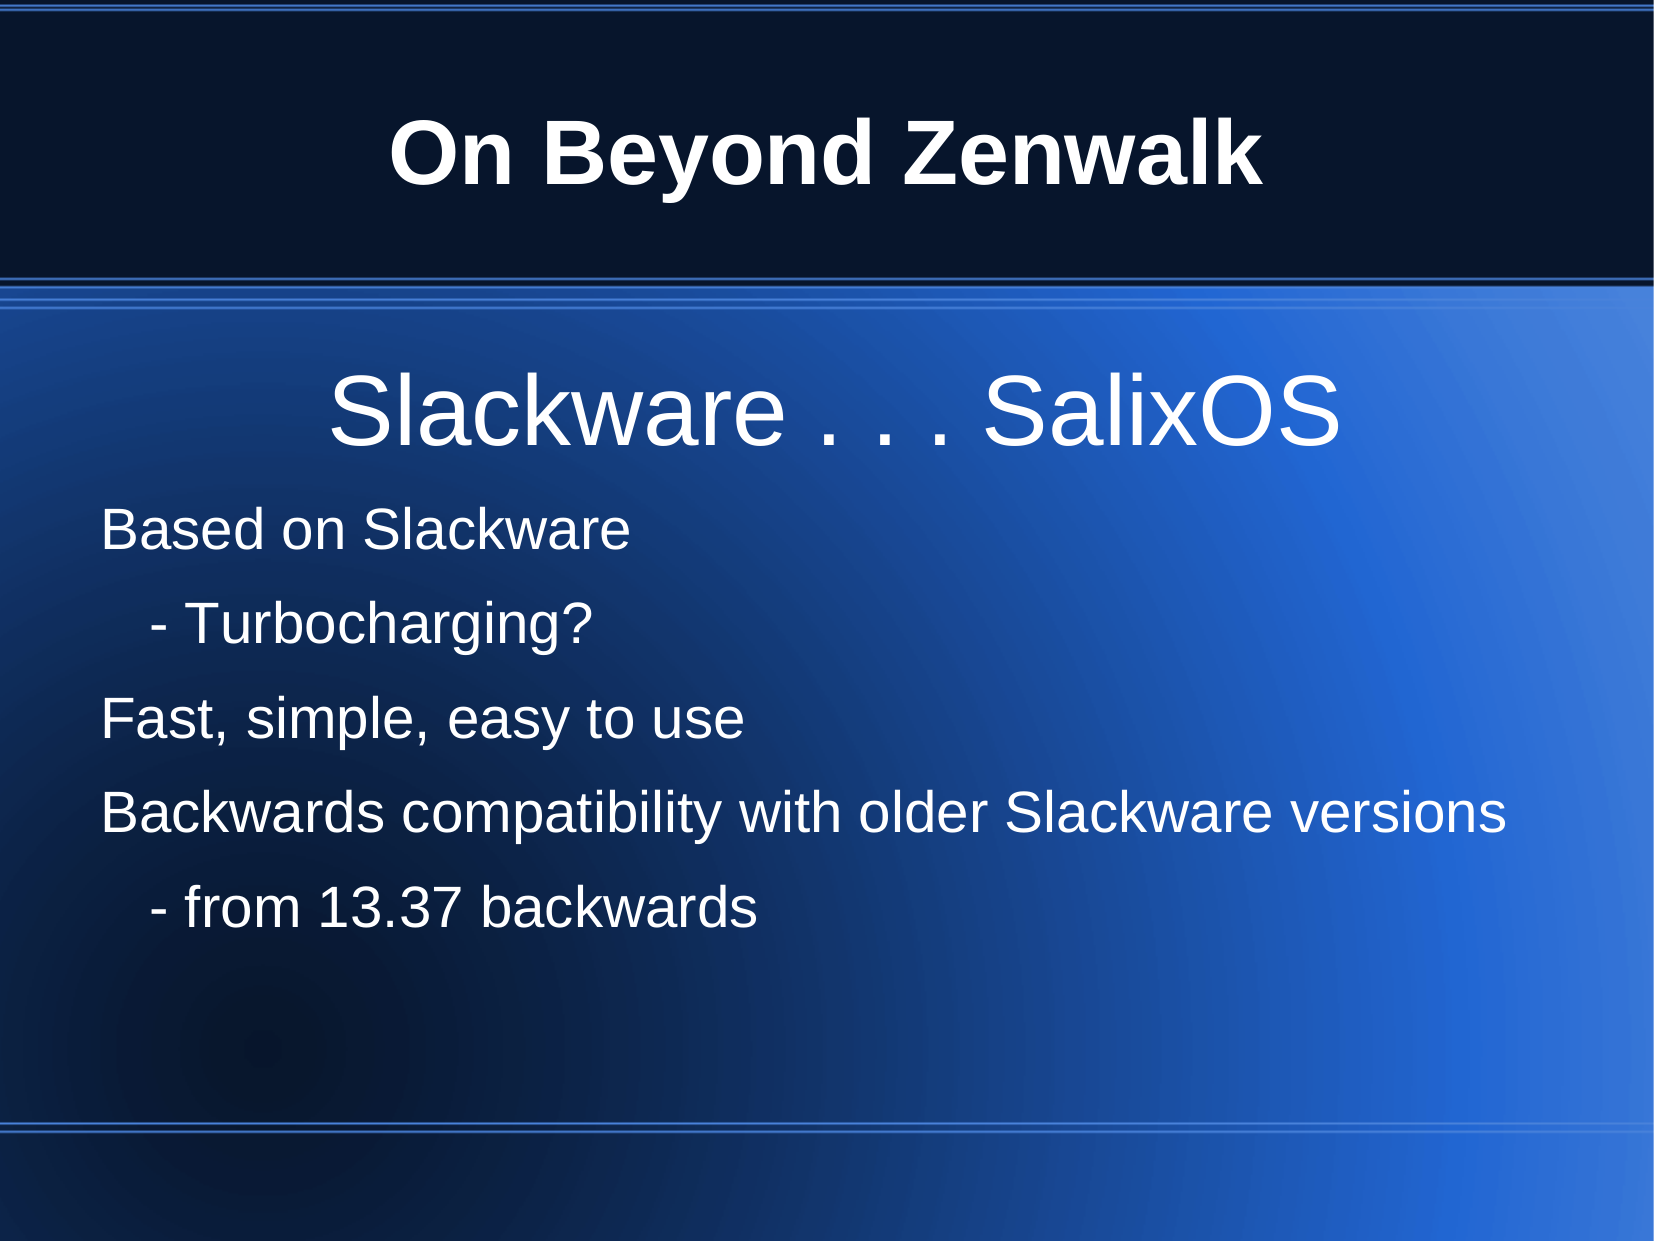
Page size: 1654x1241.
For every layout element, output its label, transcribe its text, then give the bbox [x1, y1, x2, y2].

picture [0, 0, 1654, 1241]
title On Beyond Zenwalk [82, 56, 1571, 250]
list Slackware . . . SalixOS Based on Slackware - Turbocharging? Fast, simple, easy to use Backwards compatibility with older Slackware versions - from 13.37 backwards [82, 355, 1571, 1241]
